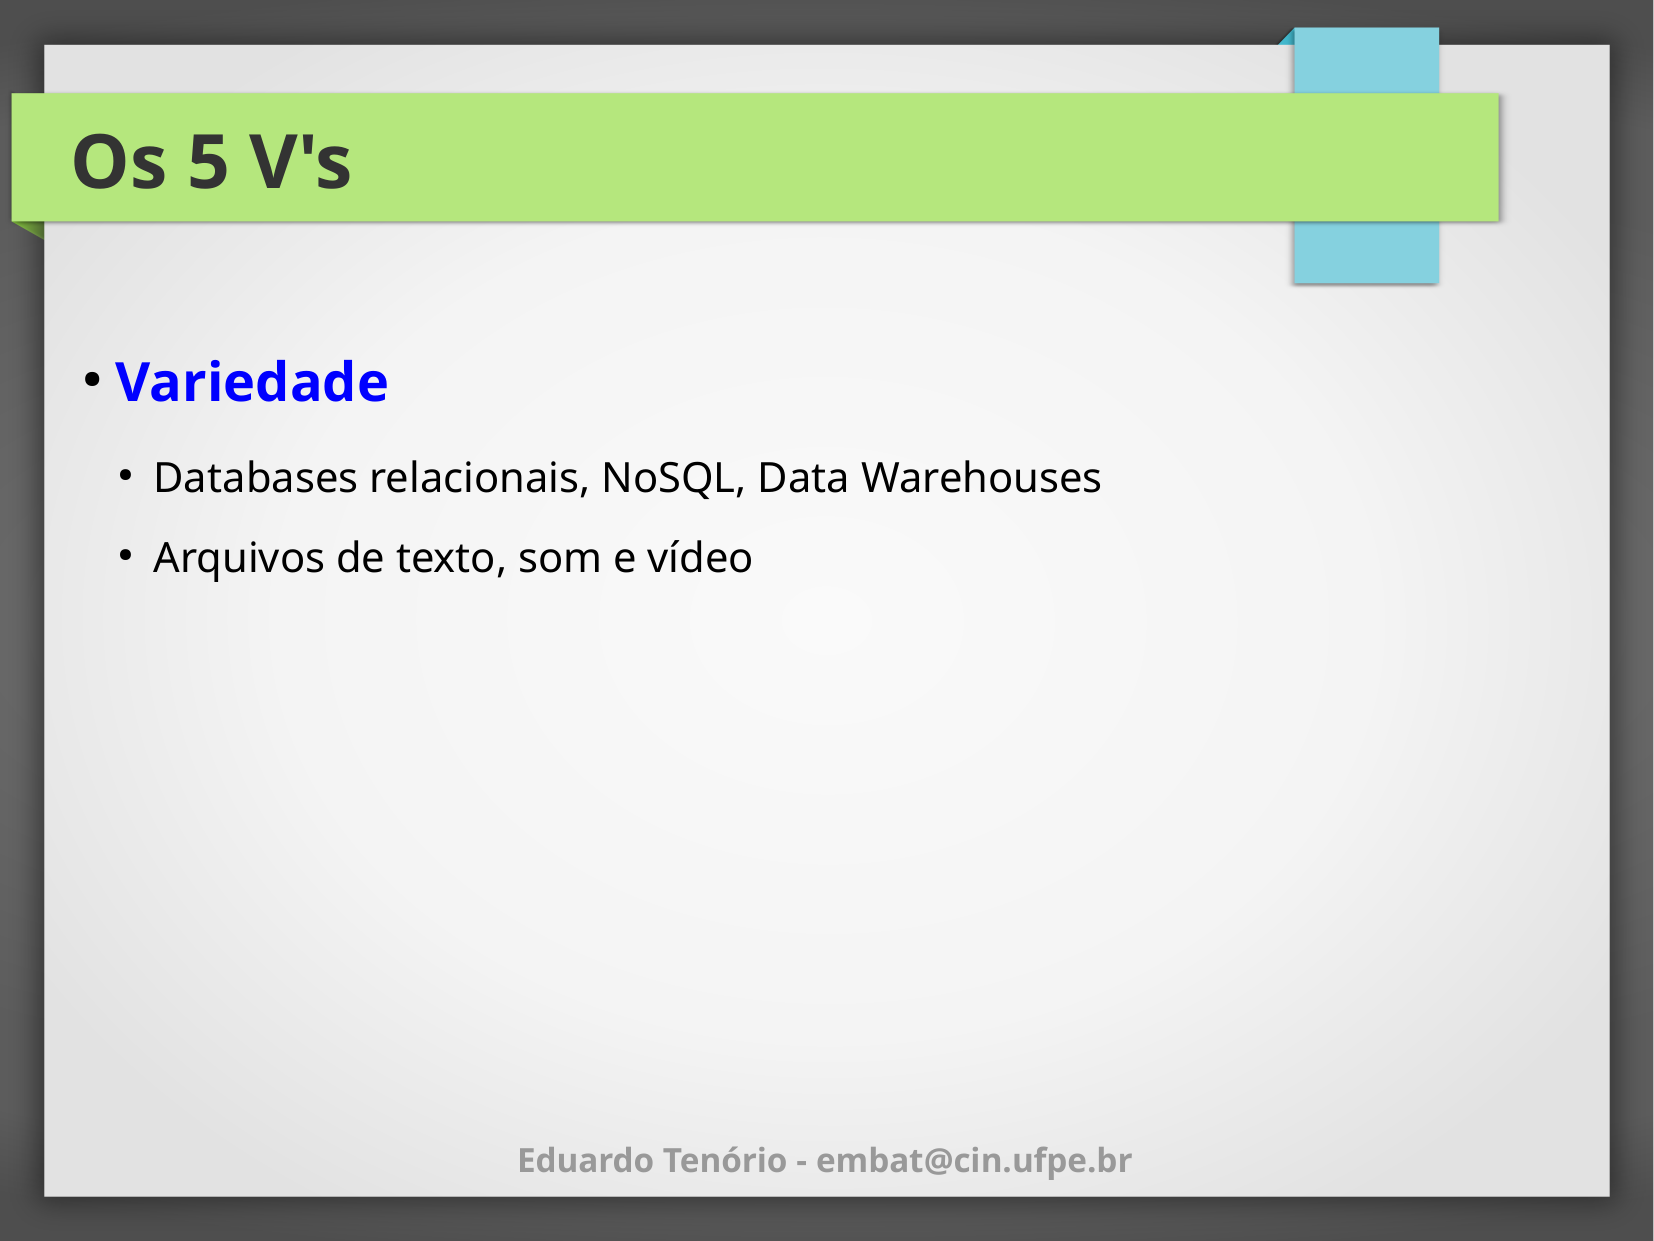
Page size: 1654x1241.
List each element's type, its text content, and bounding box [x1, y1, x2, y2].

list Variedade Databases relacionais, NoSQL, Data Warehouses Arquivos de texto, som e vídeo [82, 343, 1538, 1063]
text_box Eduardo Tenório - embat@cin.ufpe.br [45, 1130, 1606, 1201]
picture [0, 0, 1654, 1241]
title Os 5 V's [70, 97, 1229, 221]
